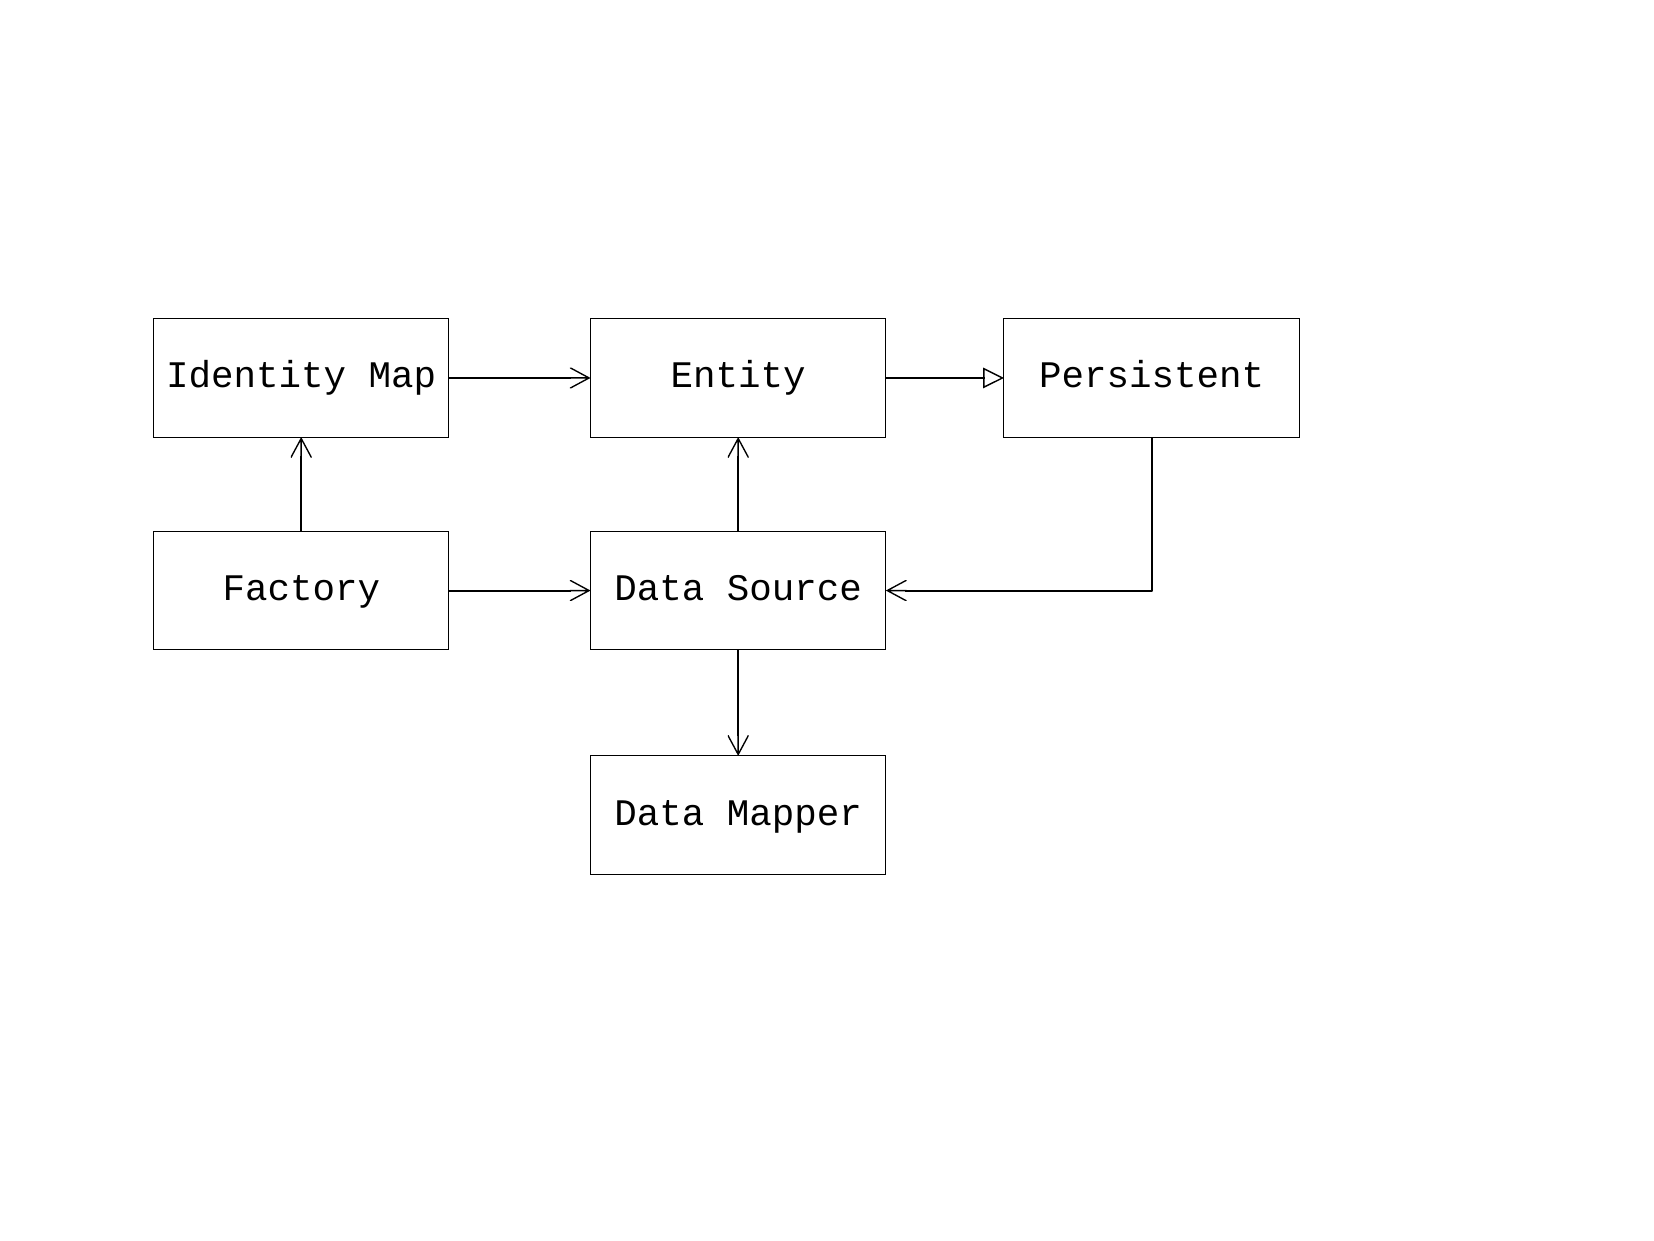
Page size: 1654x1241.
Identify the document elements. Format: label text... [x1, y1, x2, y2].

text_box Data Source [590, 531, 886, 650]
text_box Identity Map [153, 318, 449, 438]
text_box Entity [590, 318, 886, 438]
text_box Factory [153, 531, 449, 650]
text_box Data Mapper [590, 755, 886, 875]
text_box Persistent [1003, 318, 1300, 438]
